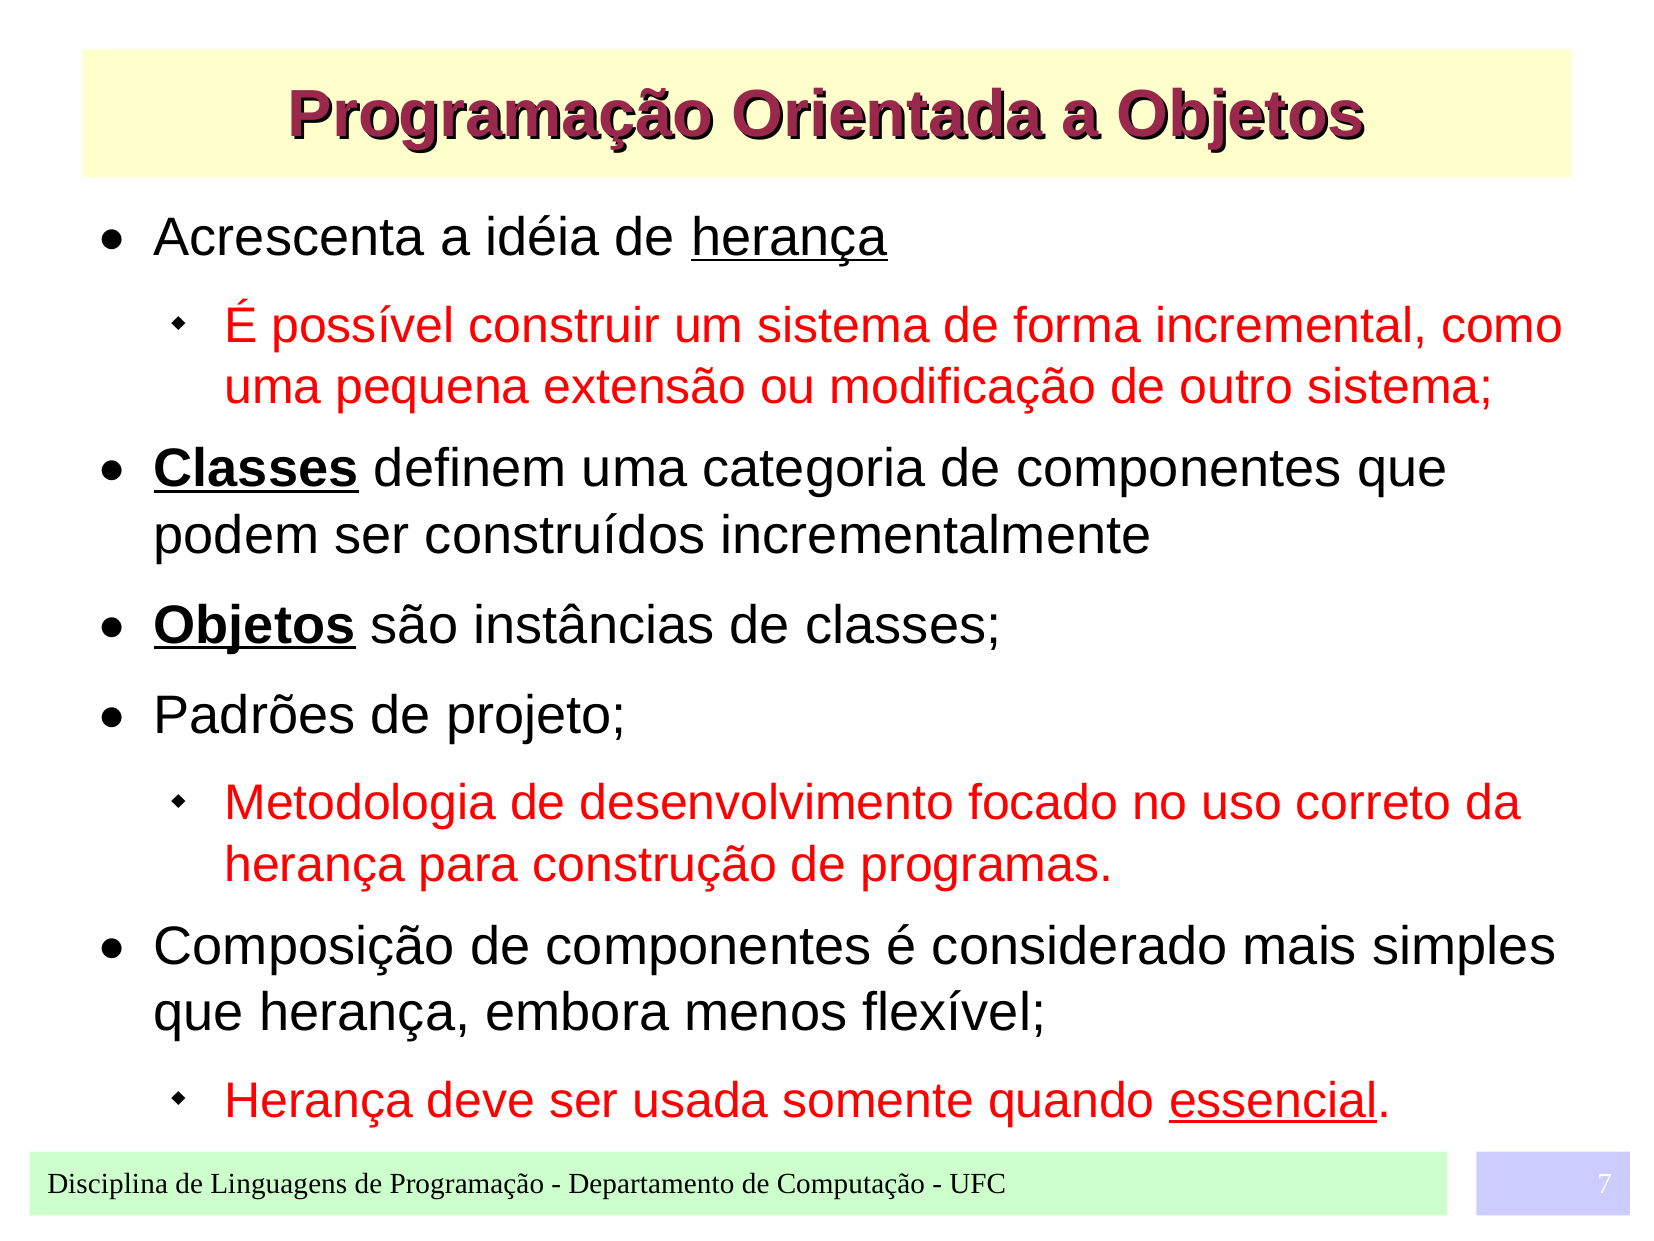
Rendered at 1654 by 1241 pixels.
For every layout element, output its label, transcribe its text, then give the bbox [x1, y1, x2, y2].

list Acrescenta a idéia de herança É possível construir um sistema de forma incremental, como uma pequena extensão ou modificação de outro sistema; Classes definem uma categoria de componentes que podem ser construídos incrementalmente Objetos são instâncias de classes; Padrões de projeto; Metodologia de desenvolvimento focado no uso correto da herança para construção de programas. Composição de componentes é considerado mais simples que herança, embora menos flexível; Herança deve ser usada somente quando essencial. [82, 206, 1571, 1152]
title Programação Orientada a Objetos [82, 49, 1571, 178]
